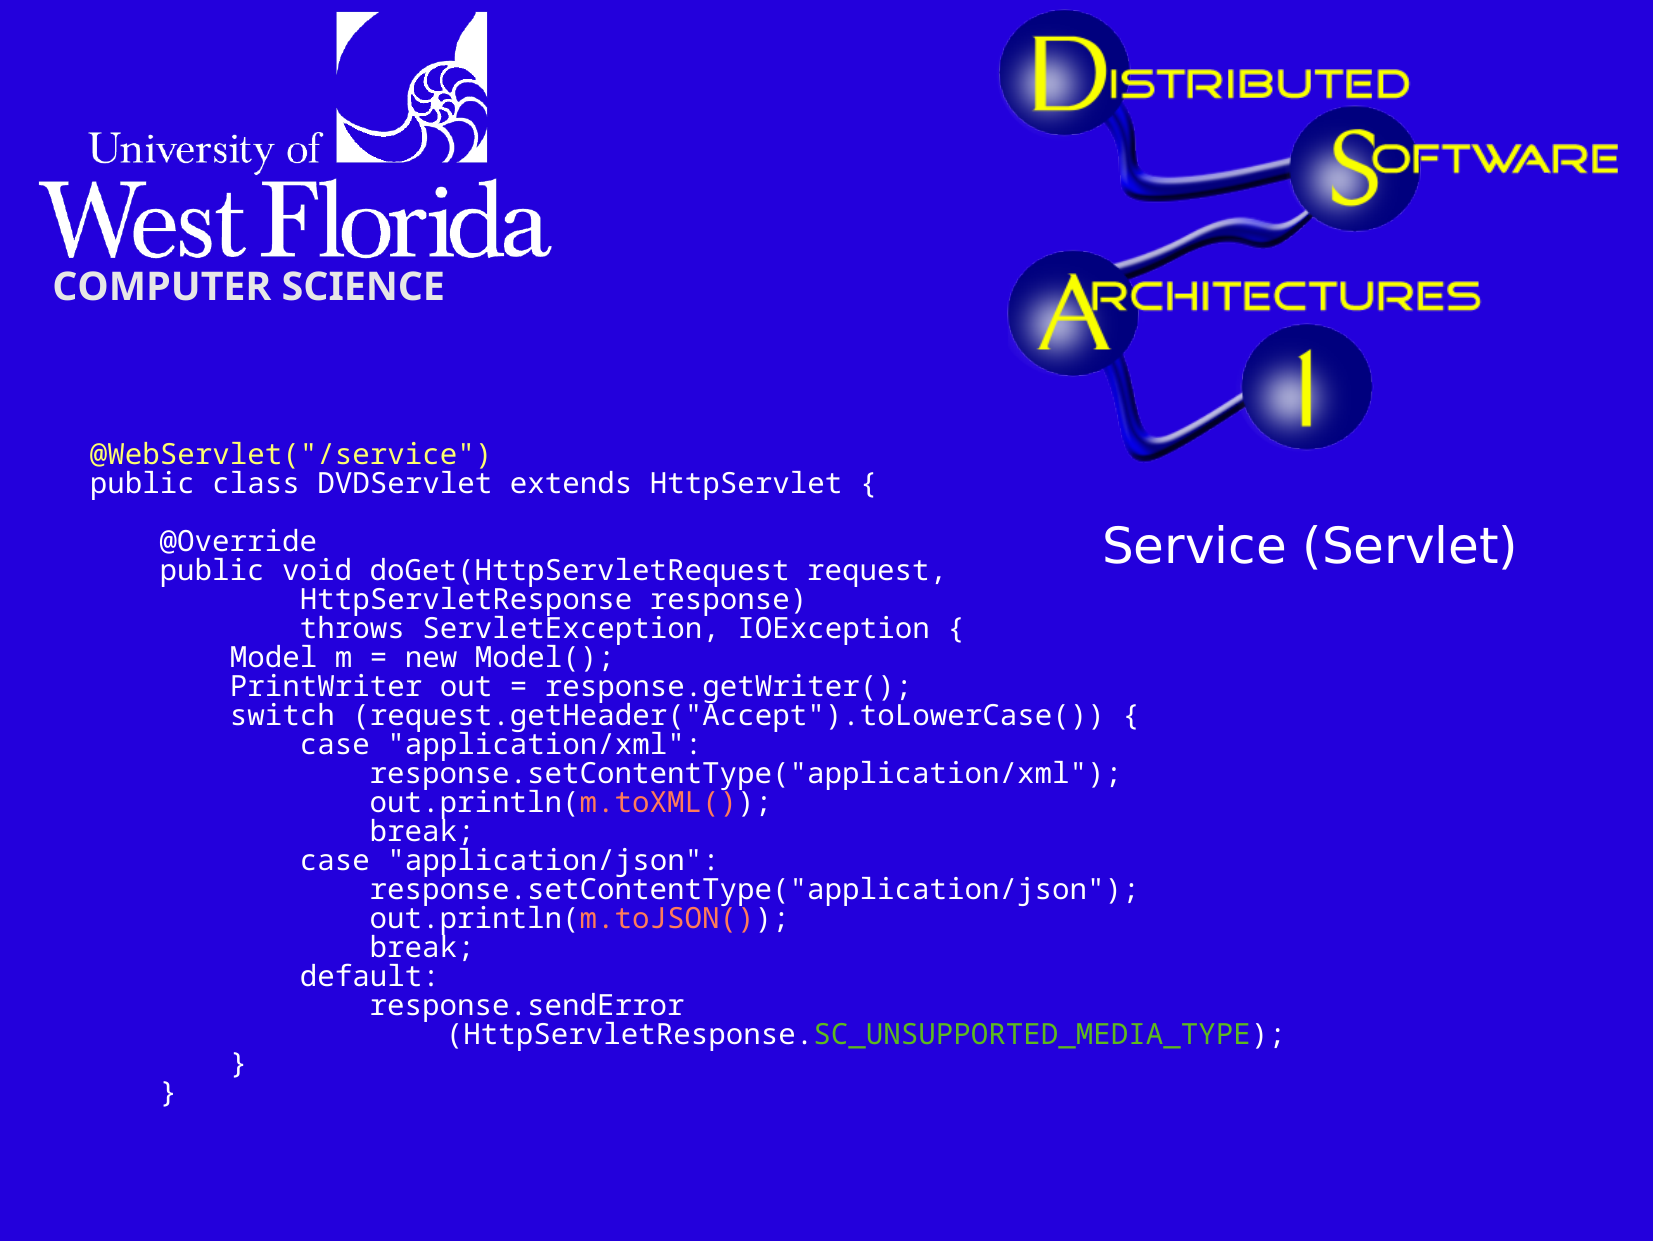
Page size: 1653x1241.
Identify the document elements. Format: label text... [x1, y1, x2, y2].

text_box COMPUTER SCIENCE [37, 262, 563, 316]
picture [910, 0, 1653, 506]
text_box Service (Servlet) [1087, 511, 1613, 638]
picture [37, 0, 559, 262]
text_box @WebServlet("/service") public class DVDServlet extends HttpServlet { @Override public void doGet(HttpServletRequest request, HttpServletResponse response) throws ServletException, IOException { Model m = new Model(); PrintWriter out = response.getWriter(); switch (request.getHeader("Accept").toLowerCase()) { case "application/xml": response.setContentType("application/xml"); out.println(m.toXML()); break; case "application/json": response.setContentType("application/json"); out.println(m.toJSON()); break; default: response.sendError (HttpServletResponse.SC_UNSUPPORTED_MEDIA_TYPE); } } [74, 434, 1538, 976]
